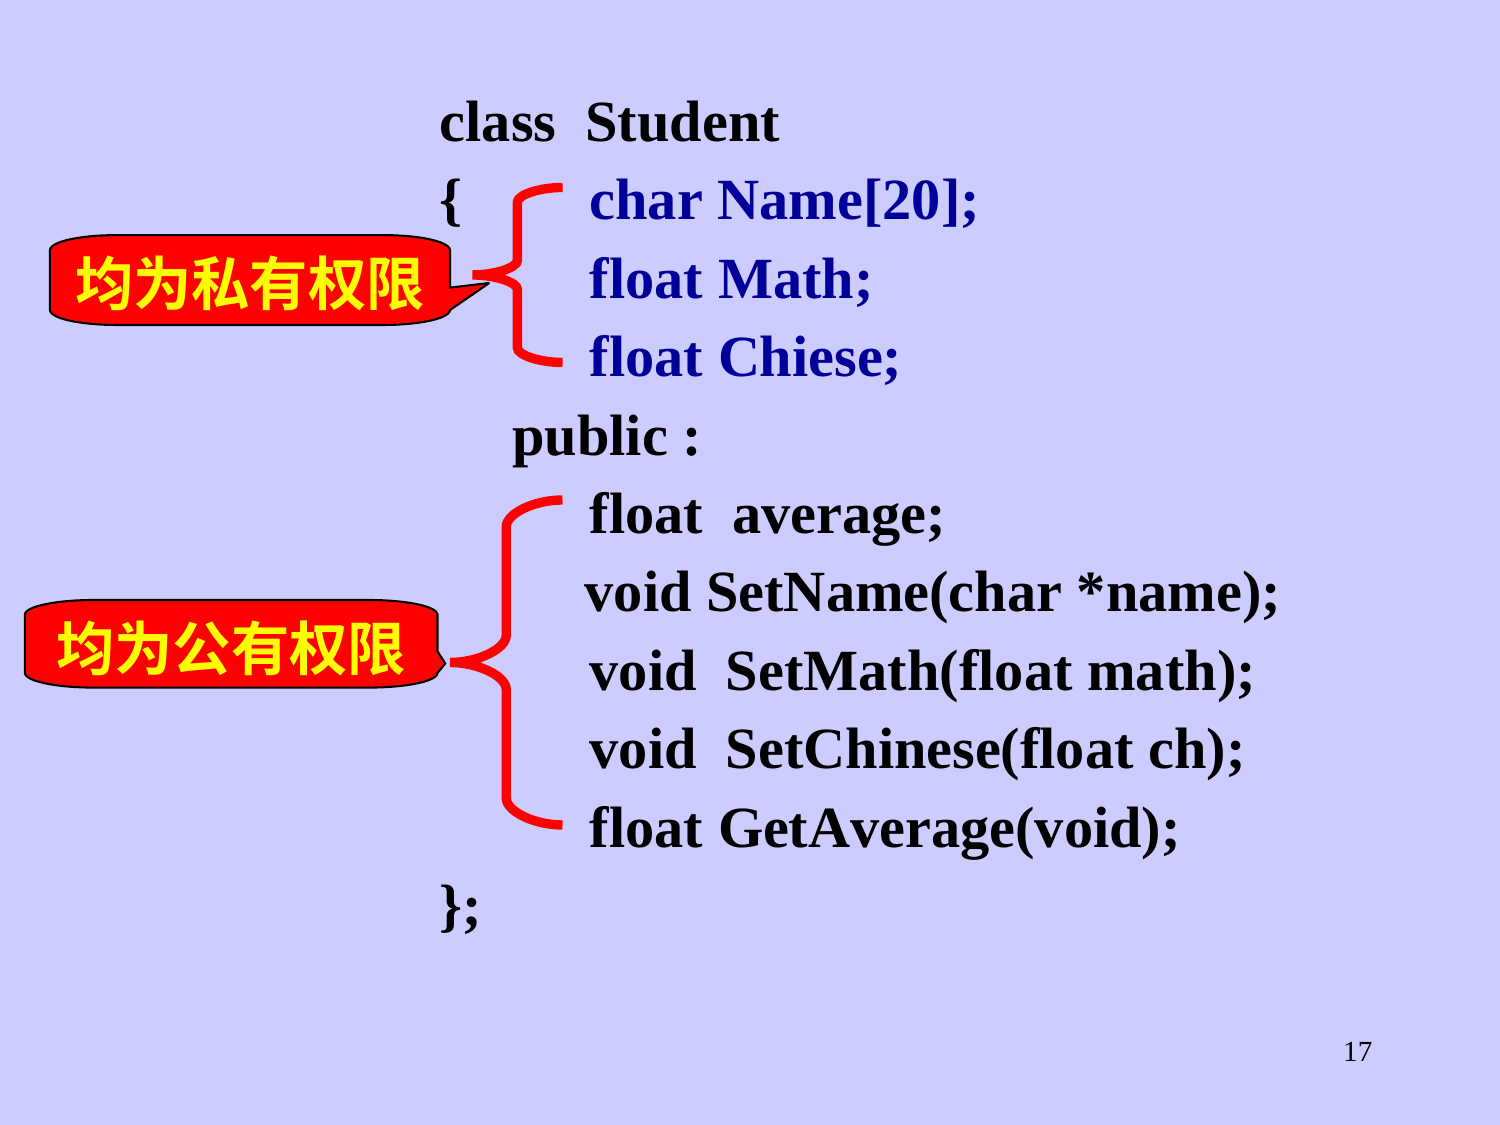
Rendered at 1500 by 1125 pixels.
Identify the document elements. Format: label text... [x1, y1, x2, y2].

text_box 均为公有权限 [24, 600, 446, 688]
text_box class Student { char Name[20]; float Math; float Chiese; public : float average; void SetName(char *name); void SetMath(float math); void SetChinese(float ch); float GetAverage(void); }; [424, 99, 1363, 942]
text_box 均为私有权限 [49, 235, 490, 325]
text_box <编号> [1074, 1025, 1388, 1101]
